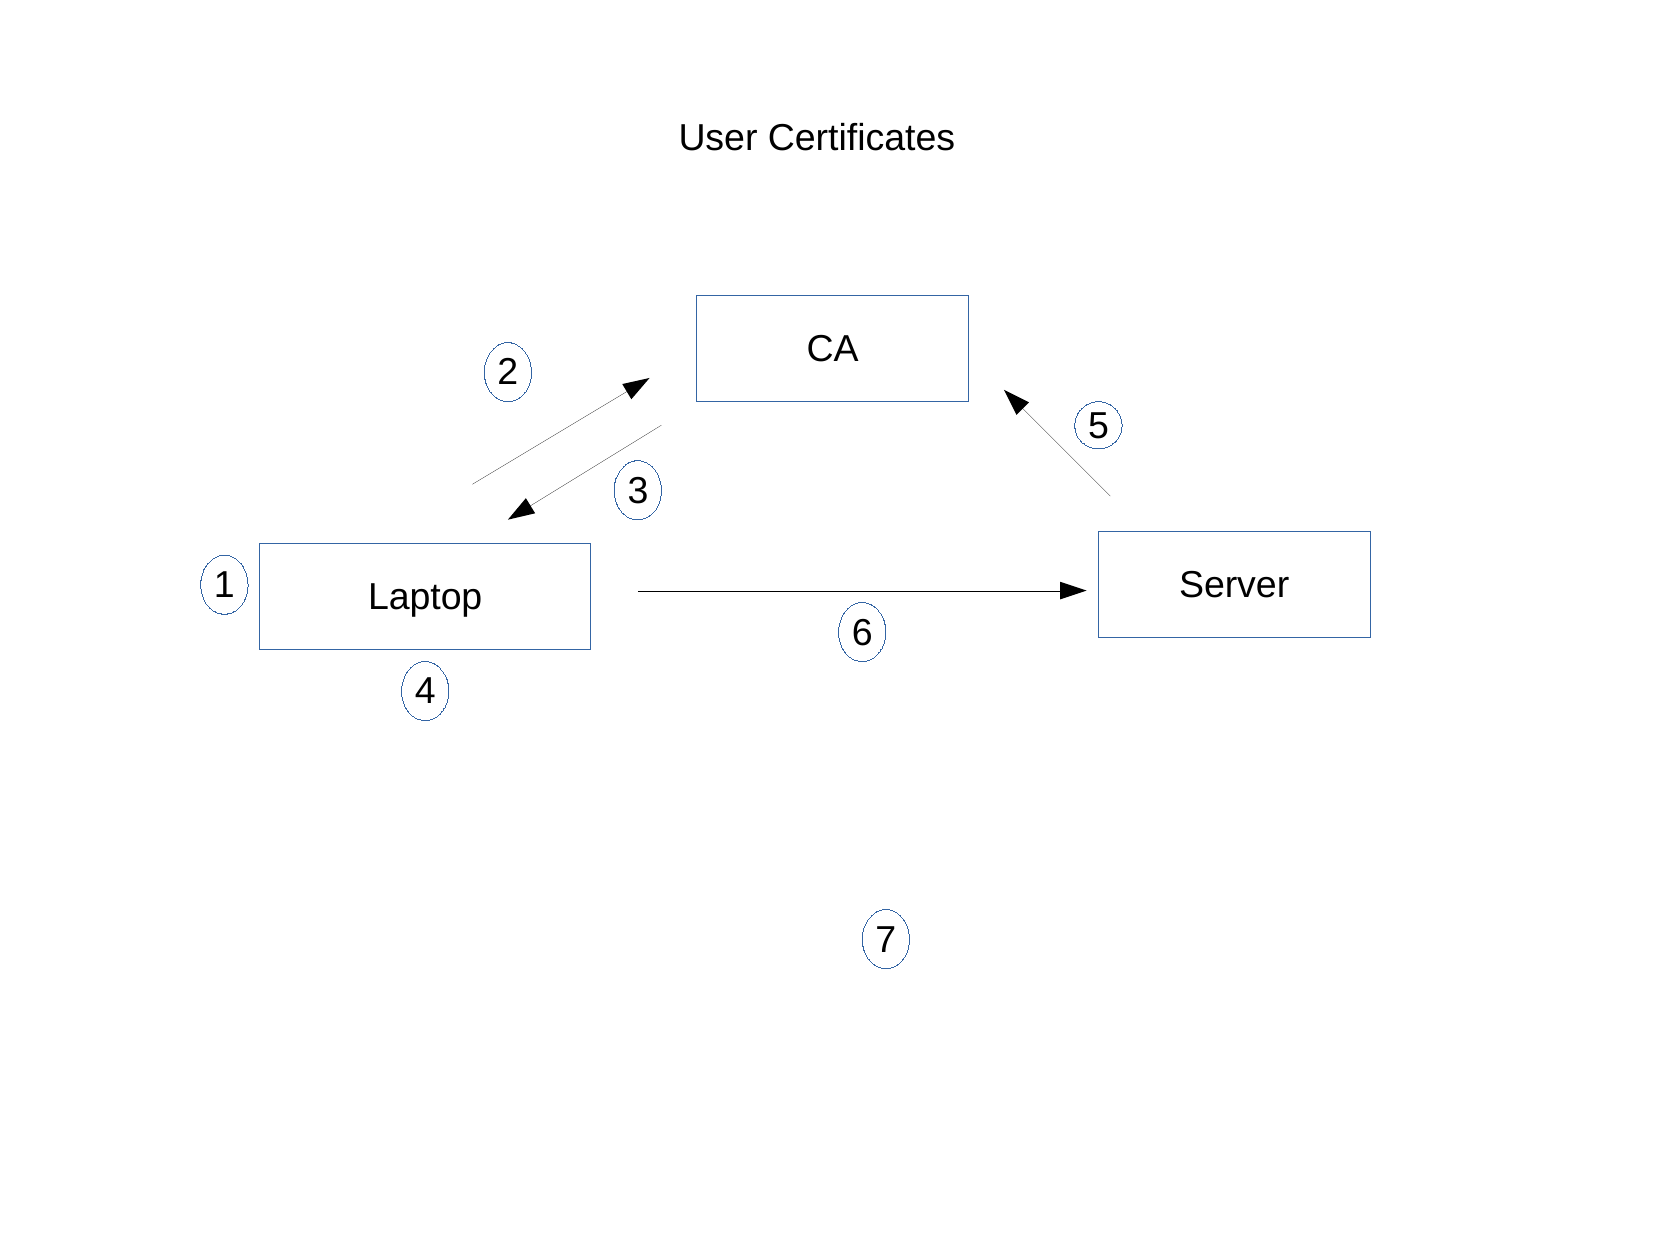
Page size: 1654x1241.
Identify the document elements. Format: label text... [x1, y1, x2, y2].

text_box CA [696, 295, 969, 402]
text_box User Certificates [663, 108, 971, 166]
text_box 4 [401, 661, 449, 721]
text_box 1 [200, 555, 249, 615]
text_box 3 [614, 460, 662, 520]
text_box 2 [484, 342, 532, 402]
text_box 6 [838, 602, 886, 662]
text_box Server [1098, 531, 1371, 638]
text_box 5 [1074, 401, 1123, 449]
text_box 7 [862, 909, 910, 969]
text_box Laptop [259, 543, 591, 650]
